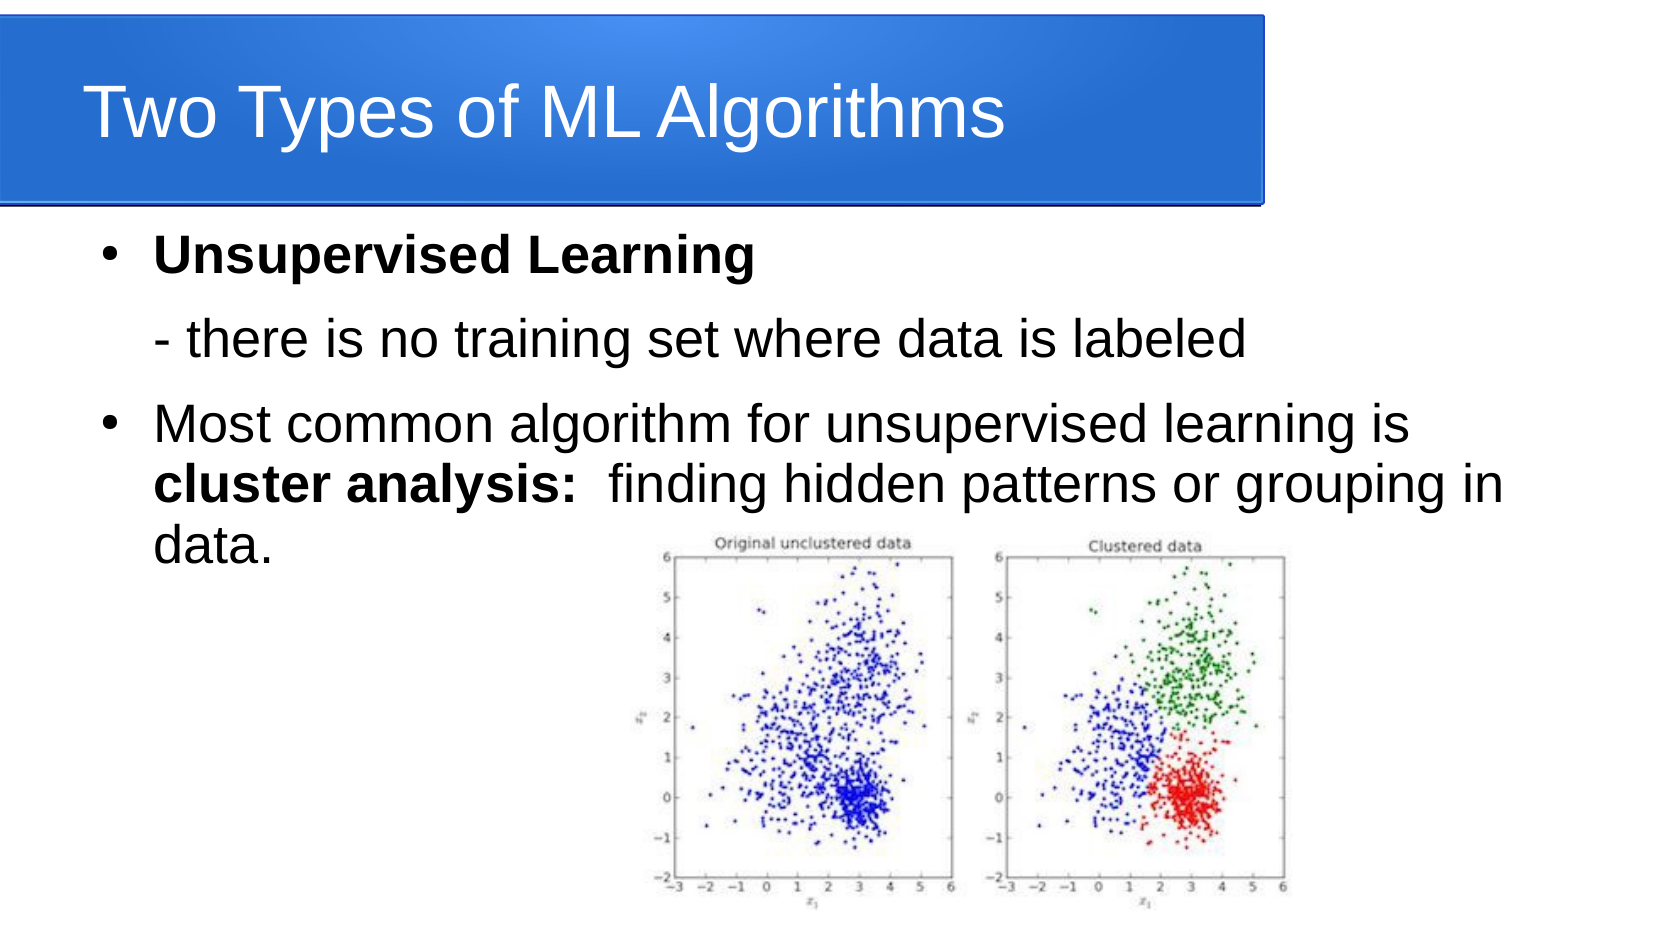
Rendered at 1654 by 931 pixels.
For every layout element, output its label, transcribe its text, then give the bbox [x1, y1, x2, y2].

picture [630, 531, 1306, 914]
title Two Types of ML Algorithms [82, 35, 1235, 189]
list Unsupervised Learning - there is no training set where data is labeled Most common algorithm for unsupervised learning is cluster analysis: finding hidden patterns or grouping in data. [82, 224, 1571, 764]
